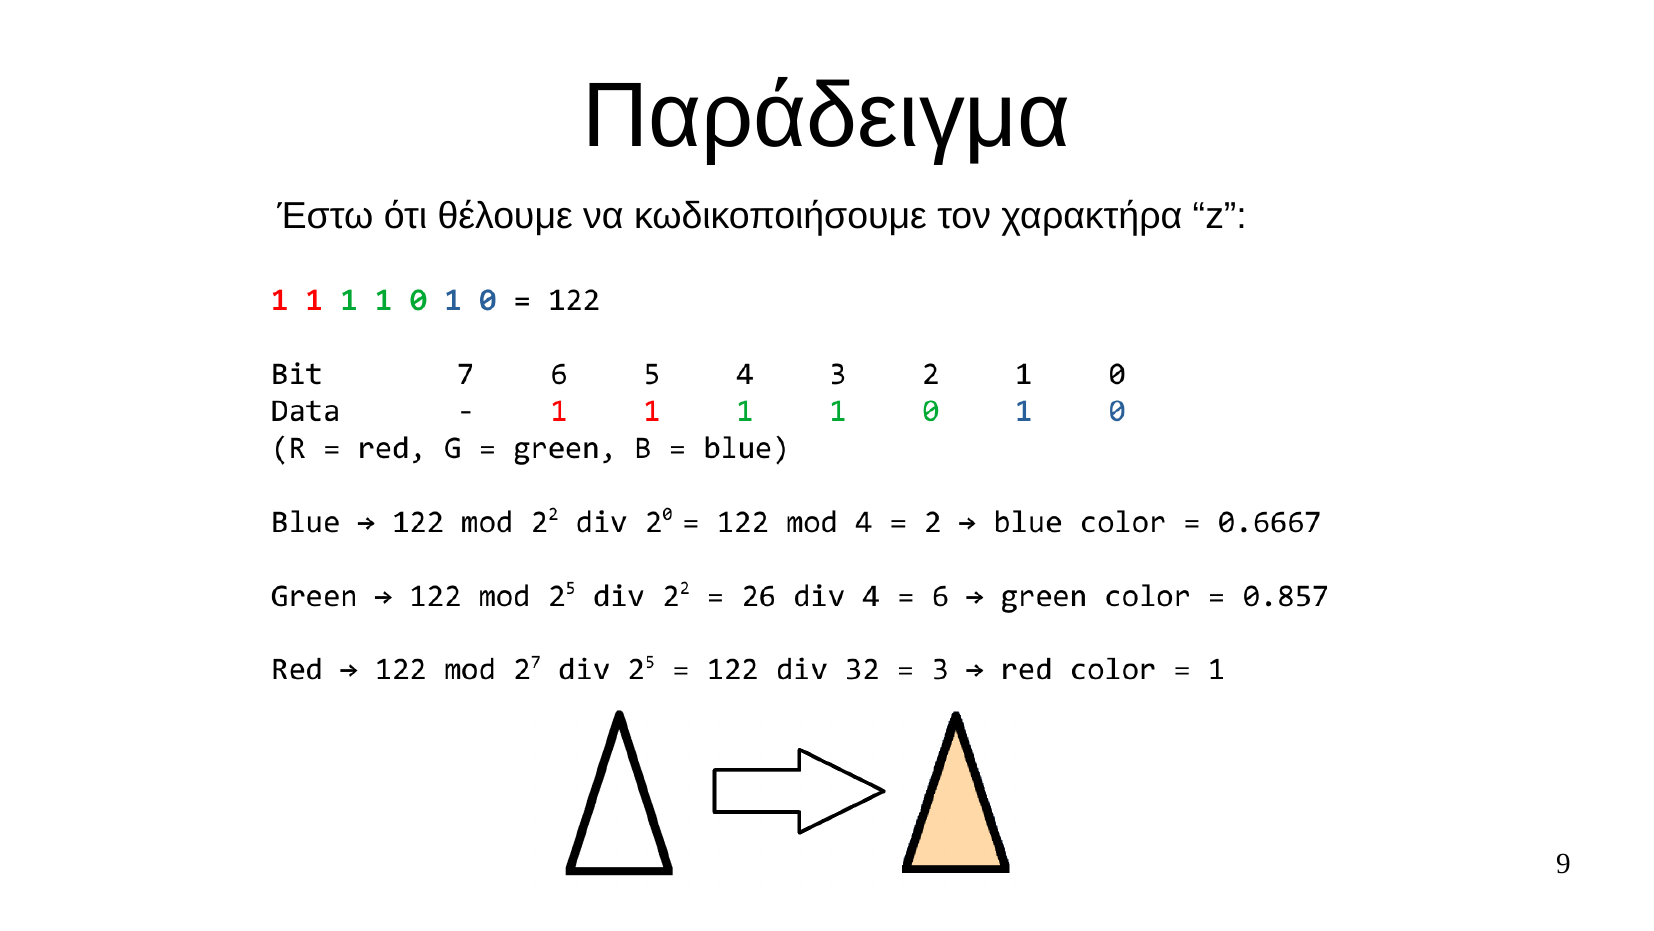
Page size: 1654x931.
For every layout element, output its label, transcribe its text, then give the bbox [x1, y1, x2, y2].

title Παράδειγμα [82, 37, 1571, 193]
picture [262, 283, 1388, 901]
text_box Έστω ότι θέλουμε να κωδικοποιήσουμε τον χαρακτήρα “z”: [262, 187, 1313, 329]
